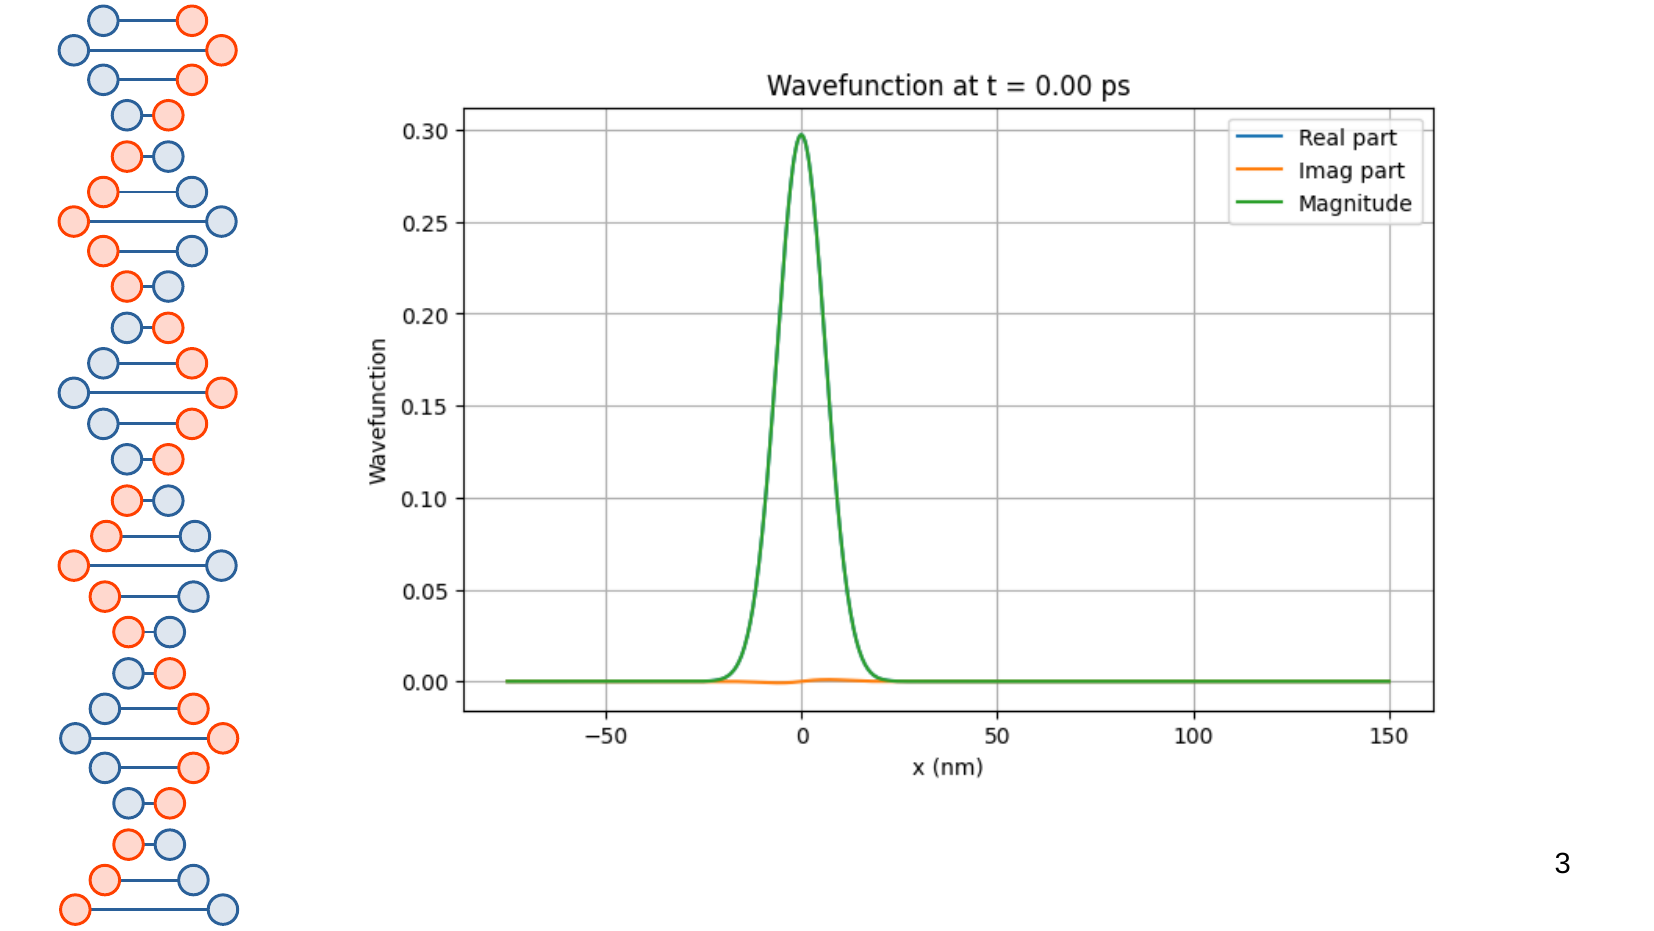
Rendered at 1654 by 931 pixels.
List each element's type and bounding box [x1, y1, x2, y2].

picture [354, 58, 1449, 794]
